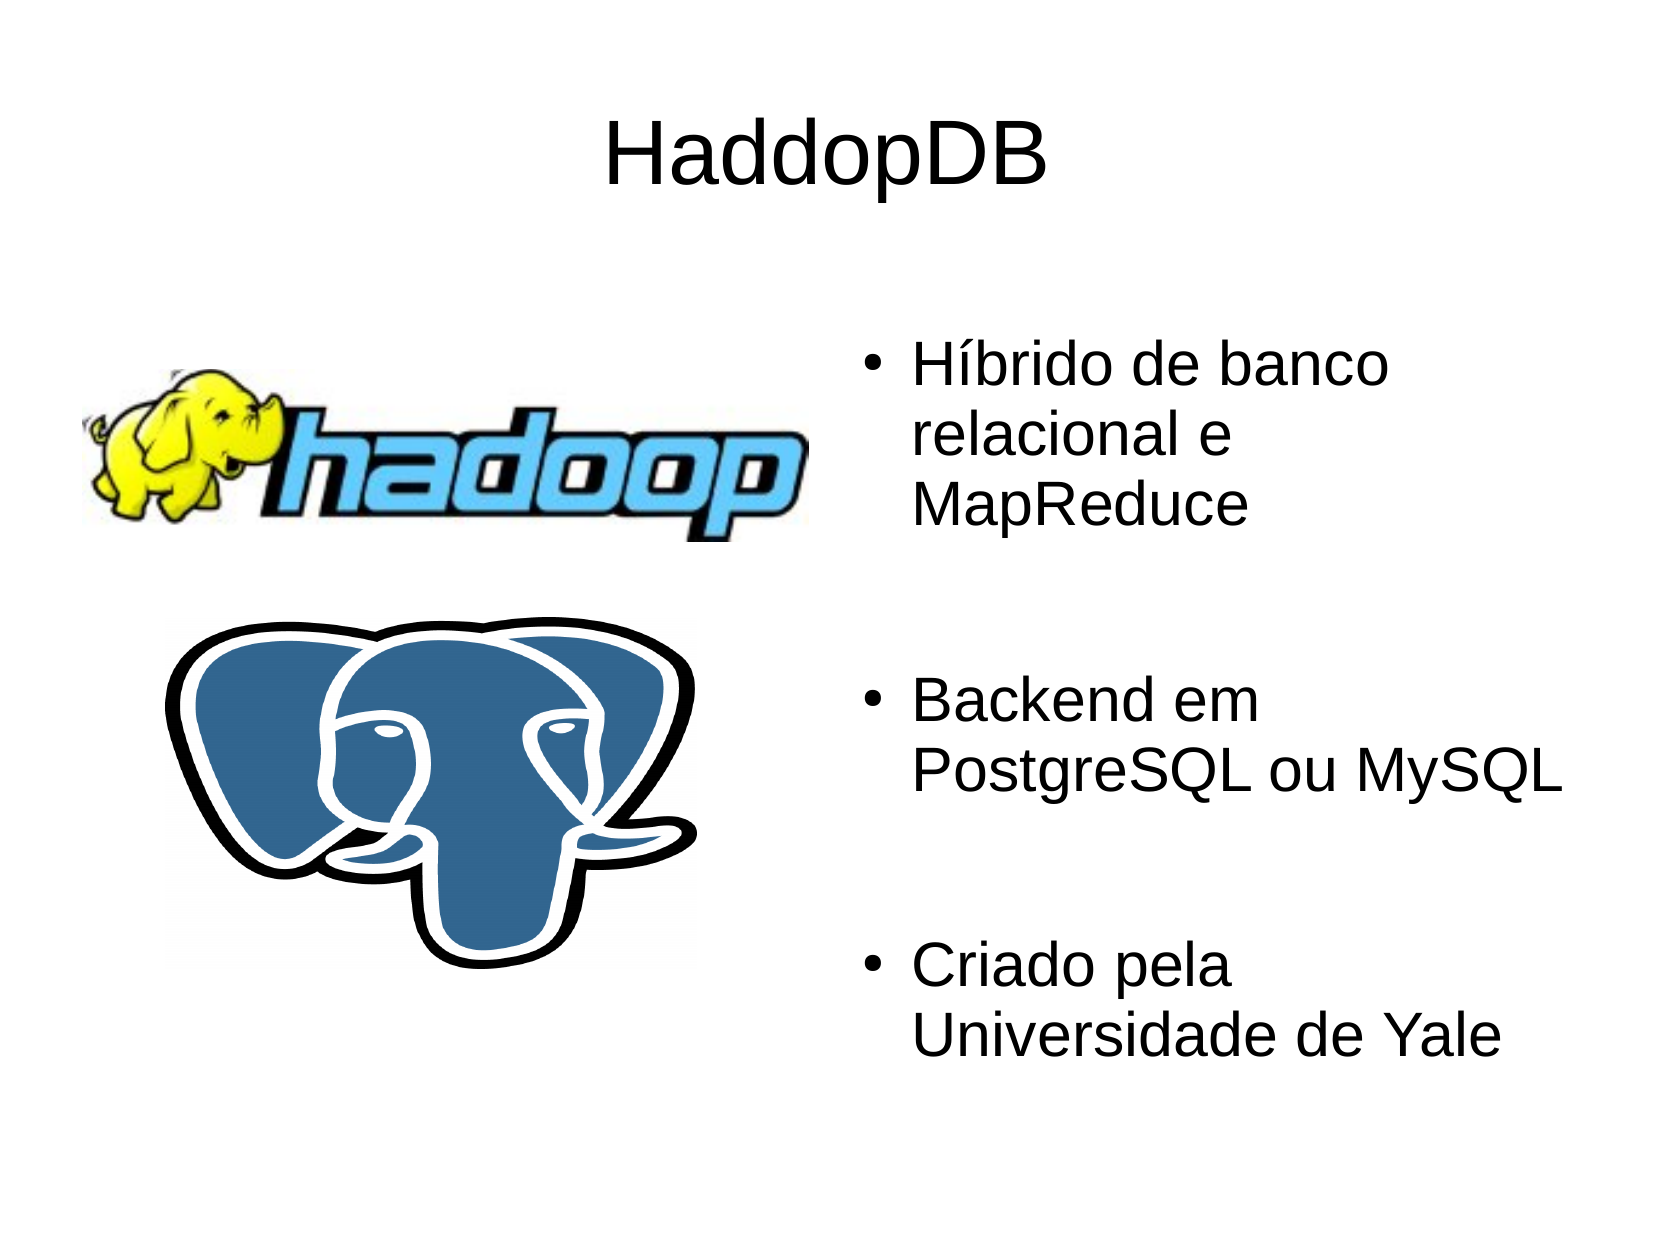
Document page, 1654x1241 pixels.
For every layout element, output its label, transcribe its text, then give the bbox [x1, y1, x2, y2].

list Híbrido de banco relacional e MapReduce Backend em PostgreSQL ou MySQL Criado pela Universidade de Yale [845, 290, 1572, 1109]
title HaddopDB [82, 49, 1571, 257]
picture [165, 617, 697, 969]
picture [82, 369, 809, 542]
